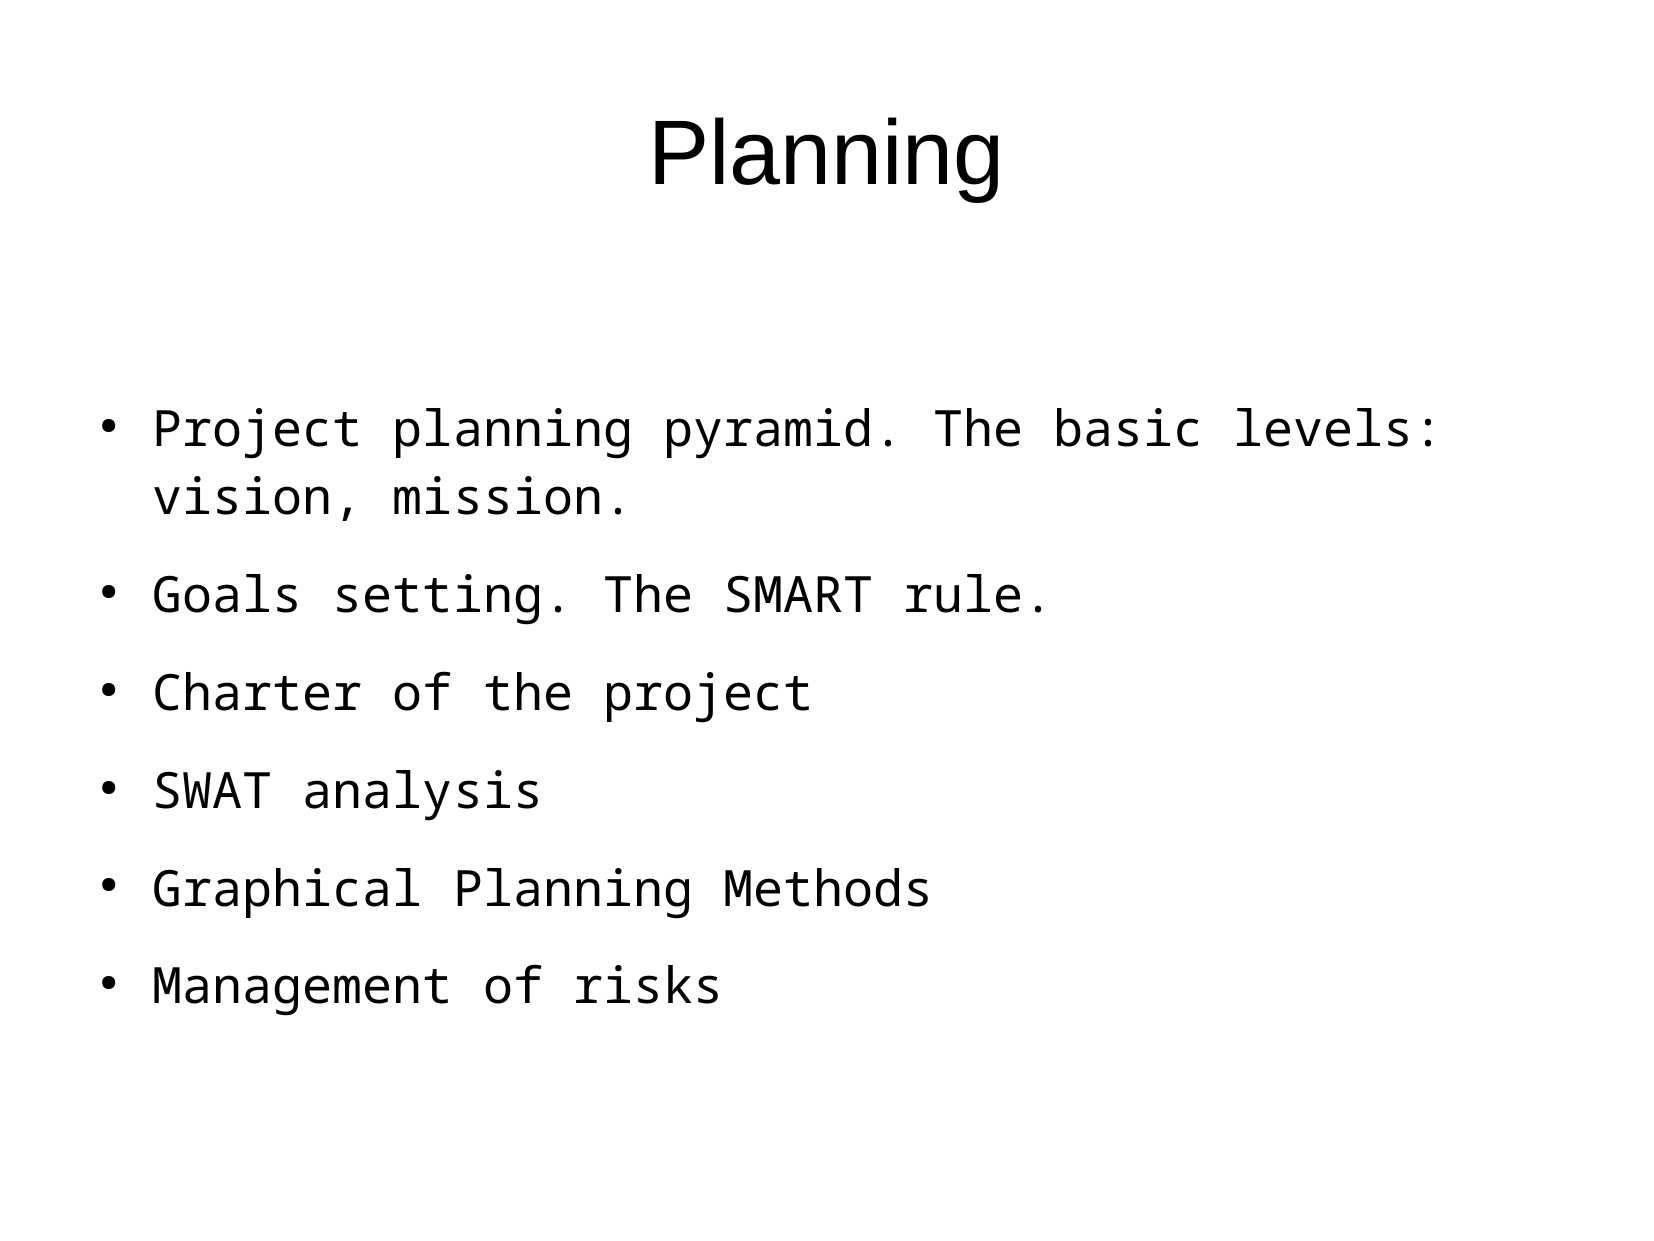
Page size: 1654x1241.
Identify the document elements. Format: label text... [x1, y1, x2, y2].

title Planning [82, 49, 1571, 257]
list Project planning pyramid. The basic levels: vision, mission. Goals setting. The SMART rule. Charter of the project SWAT analysis Graphical Planning Methods Management of risks [82, 295, 1571, 1099]
